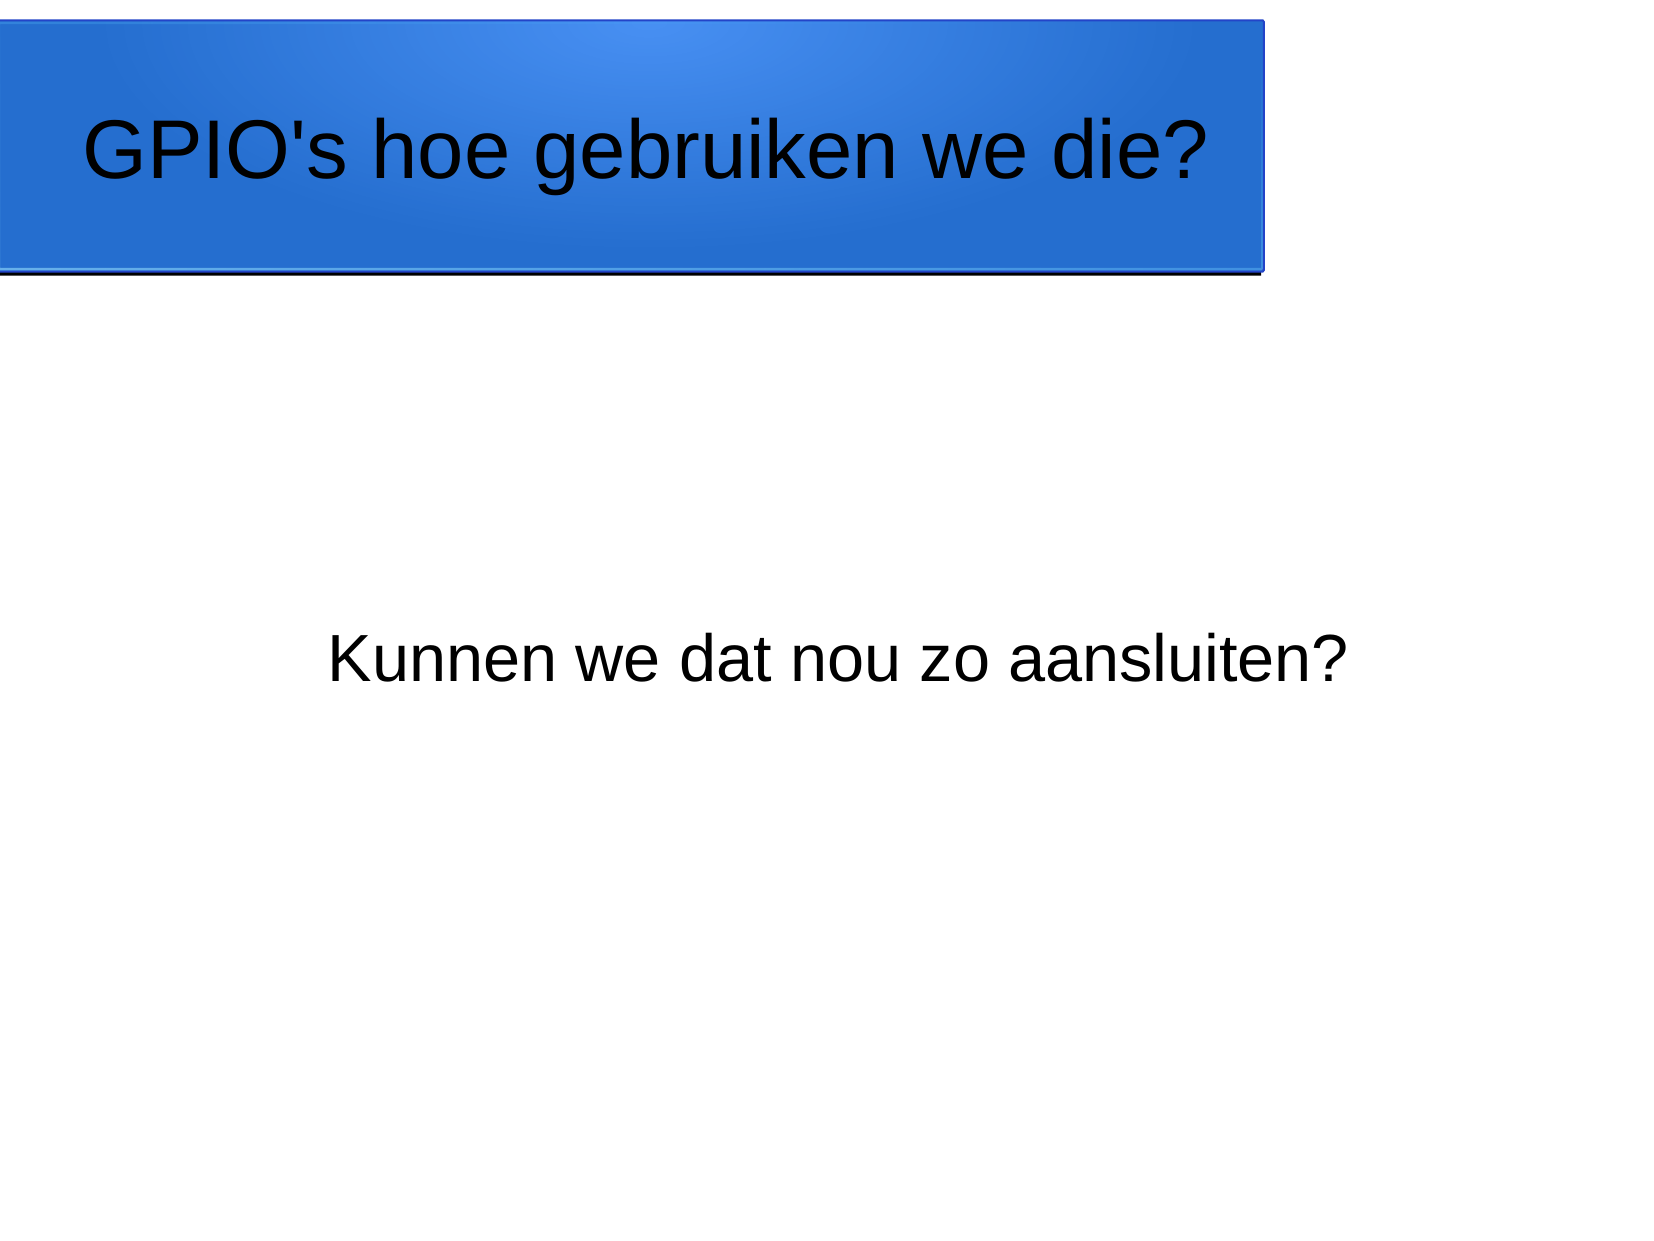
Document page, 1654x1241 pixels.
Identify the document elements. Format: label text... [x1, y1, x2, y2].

title GPIO's hoe gebruiken we die? [82, 47, 1235, 252]
subtitle Kunnen we dat nou zo aansluiten? [82, 299, 1571, 1019]
